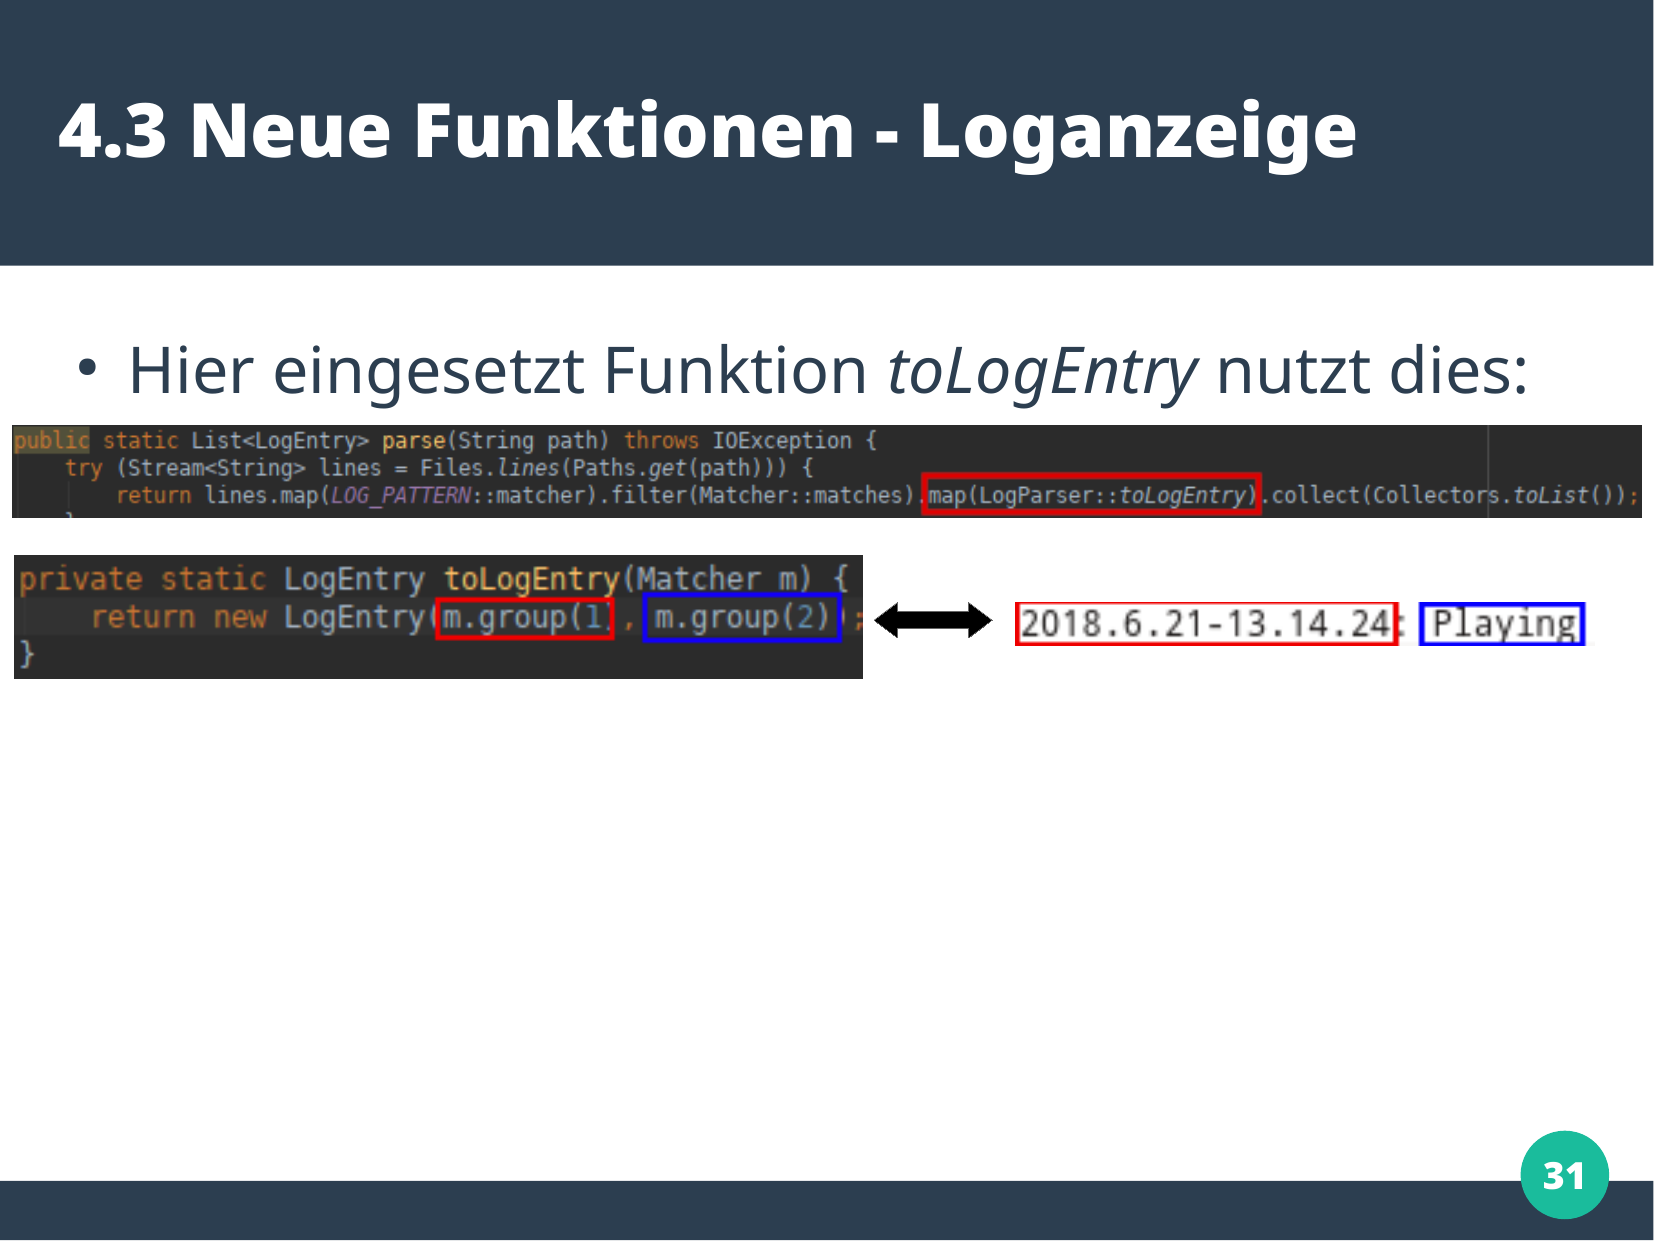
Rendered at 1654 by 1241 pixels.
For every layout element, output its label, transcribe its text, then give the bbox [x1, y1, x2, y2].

text_box [874, 602, 993, 638]
picture [14, 555, 863, 679]
list Hier eingesetzt Funktion toLogEntry nutzt dies: [58, 324, 1595, 414]
title 4.3 Neue Funktionen - Loganzeige [58, 49, 1595, 207]
picture [12, 425, 1642, 518]
picture [1015, 602, 1595, 646]
